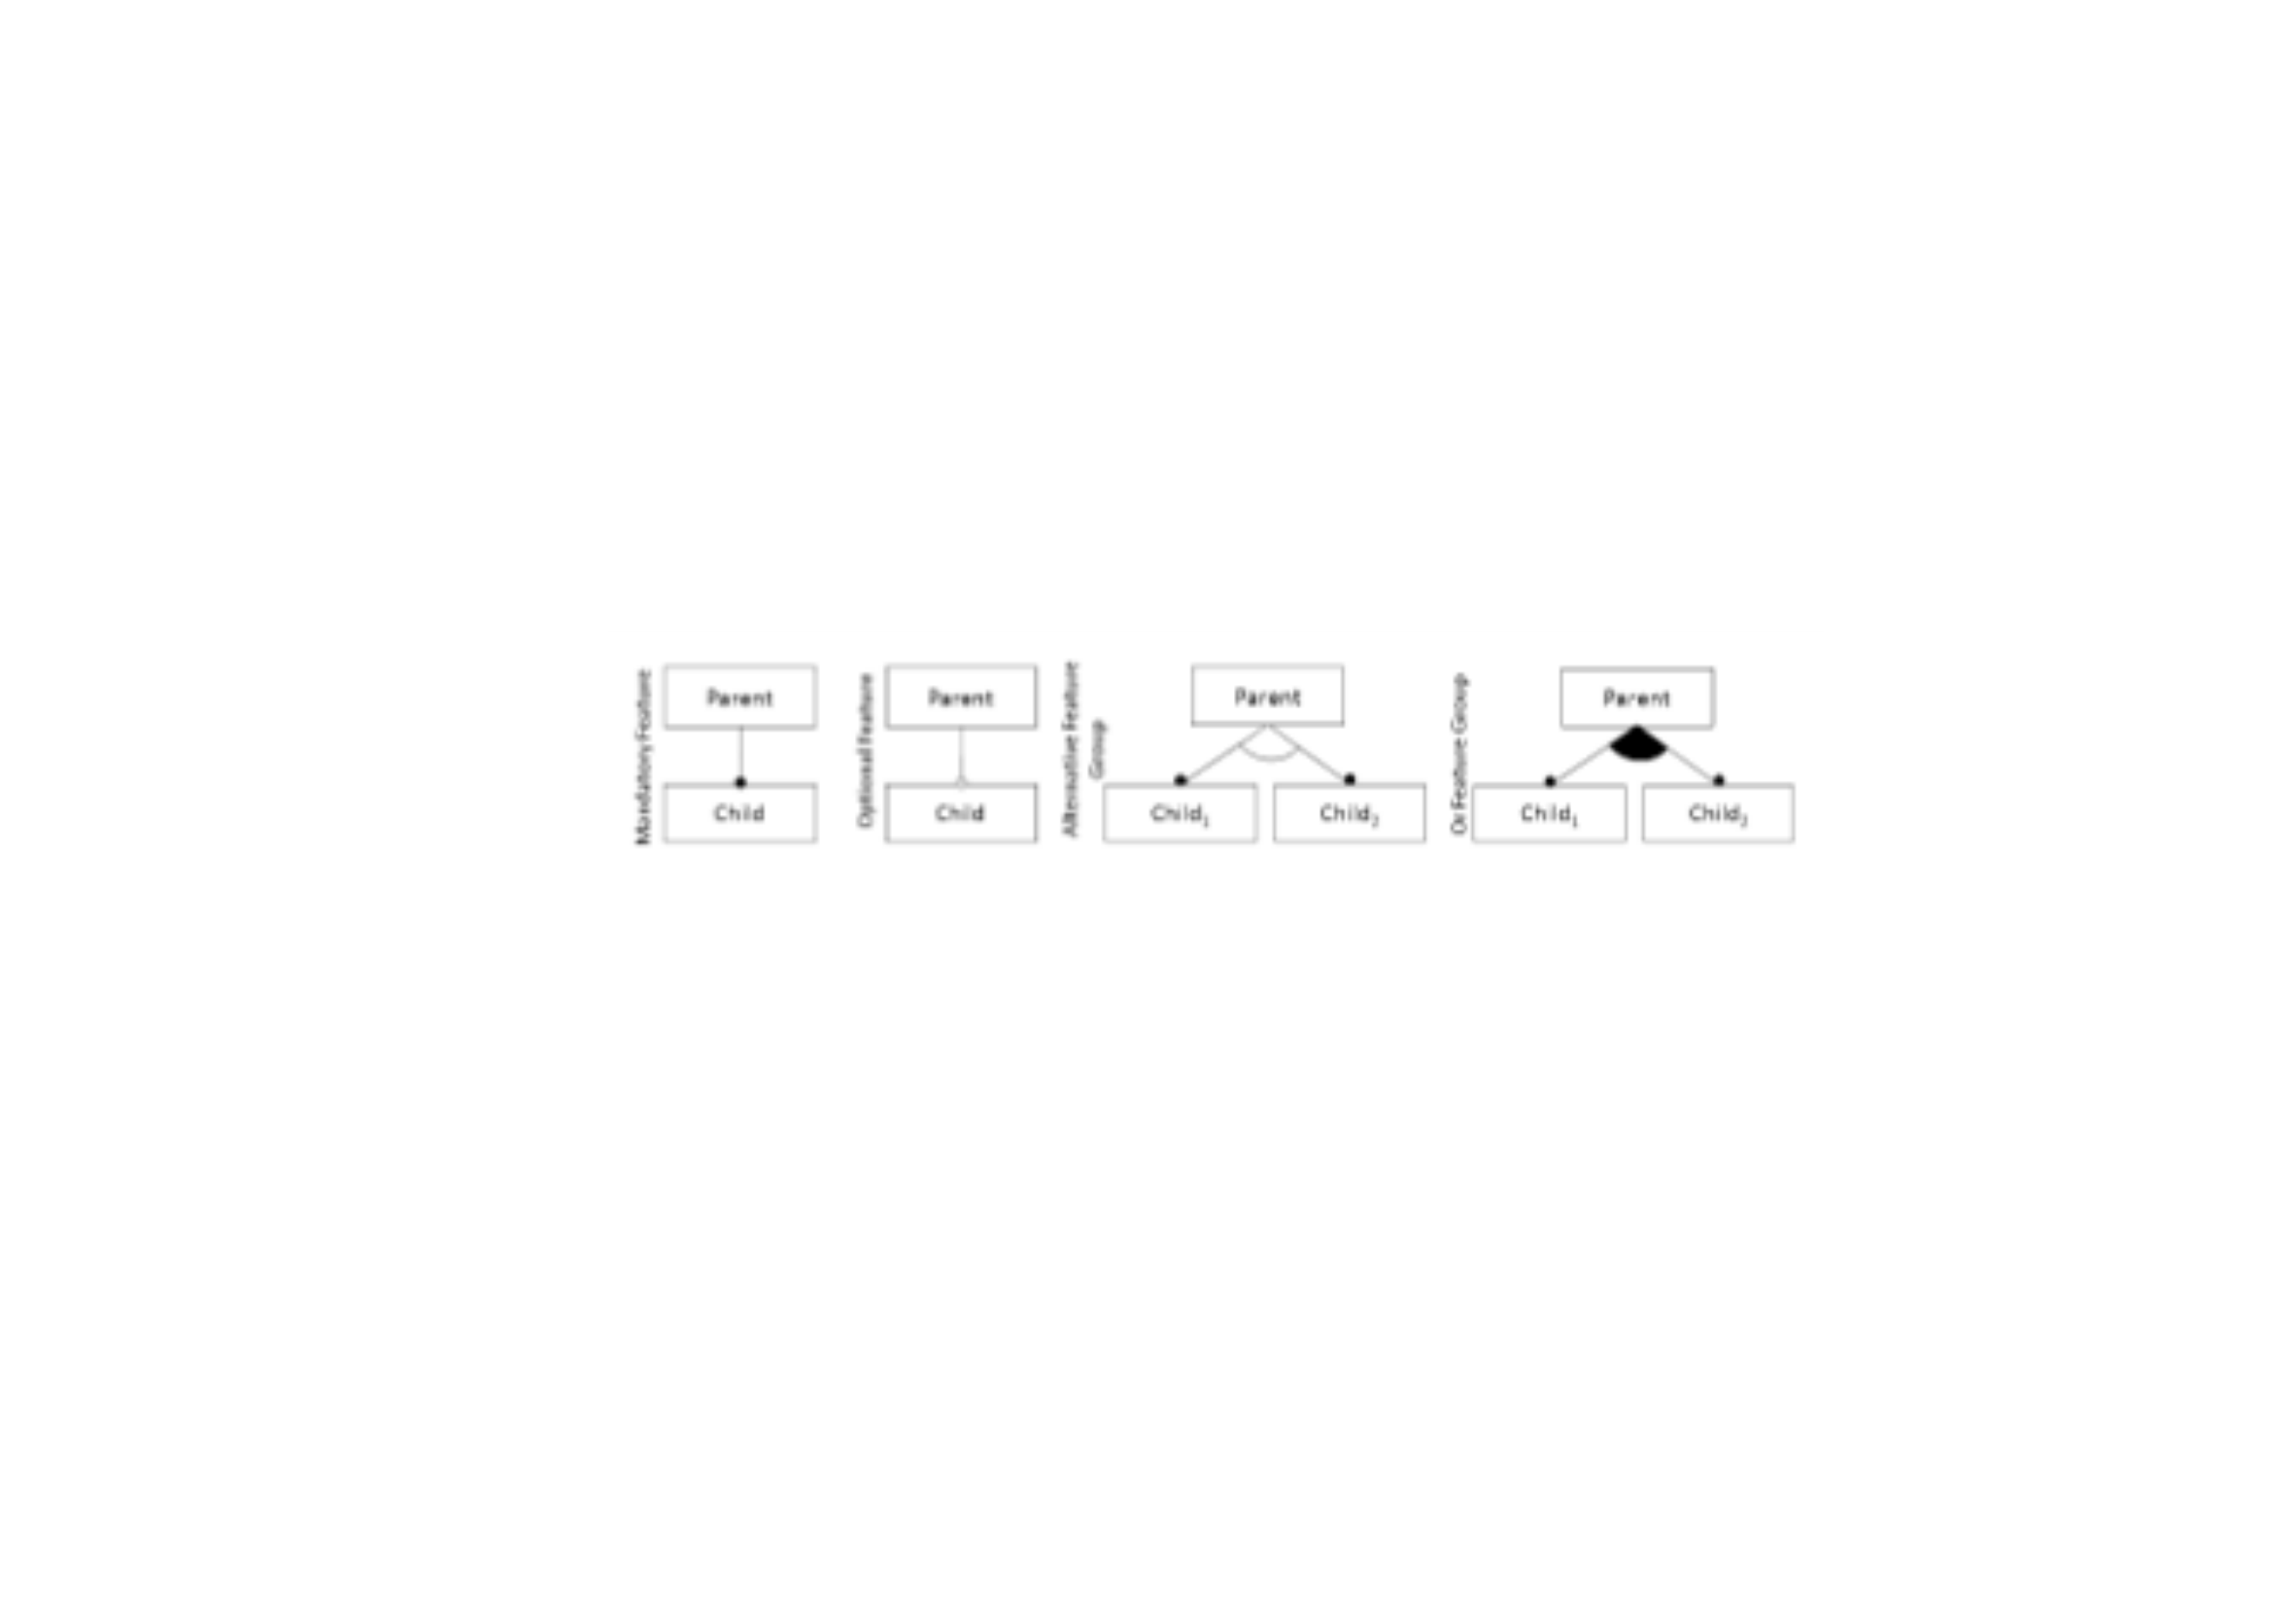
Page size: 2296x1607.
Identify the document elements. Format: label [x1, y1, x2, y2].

picture [608, 630, 1824, 872]
